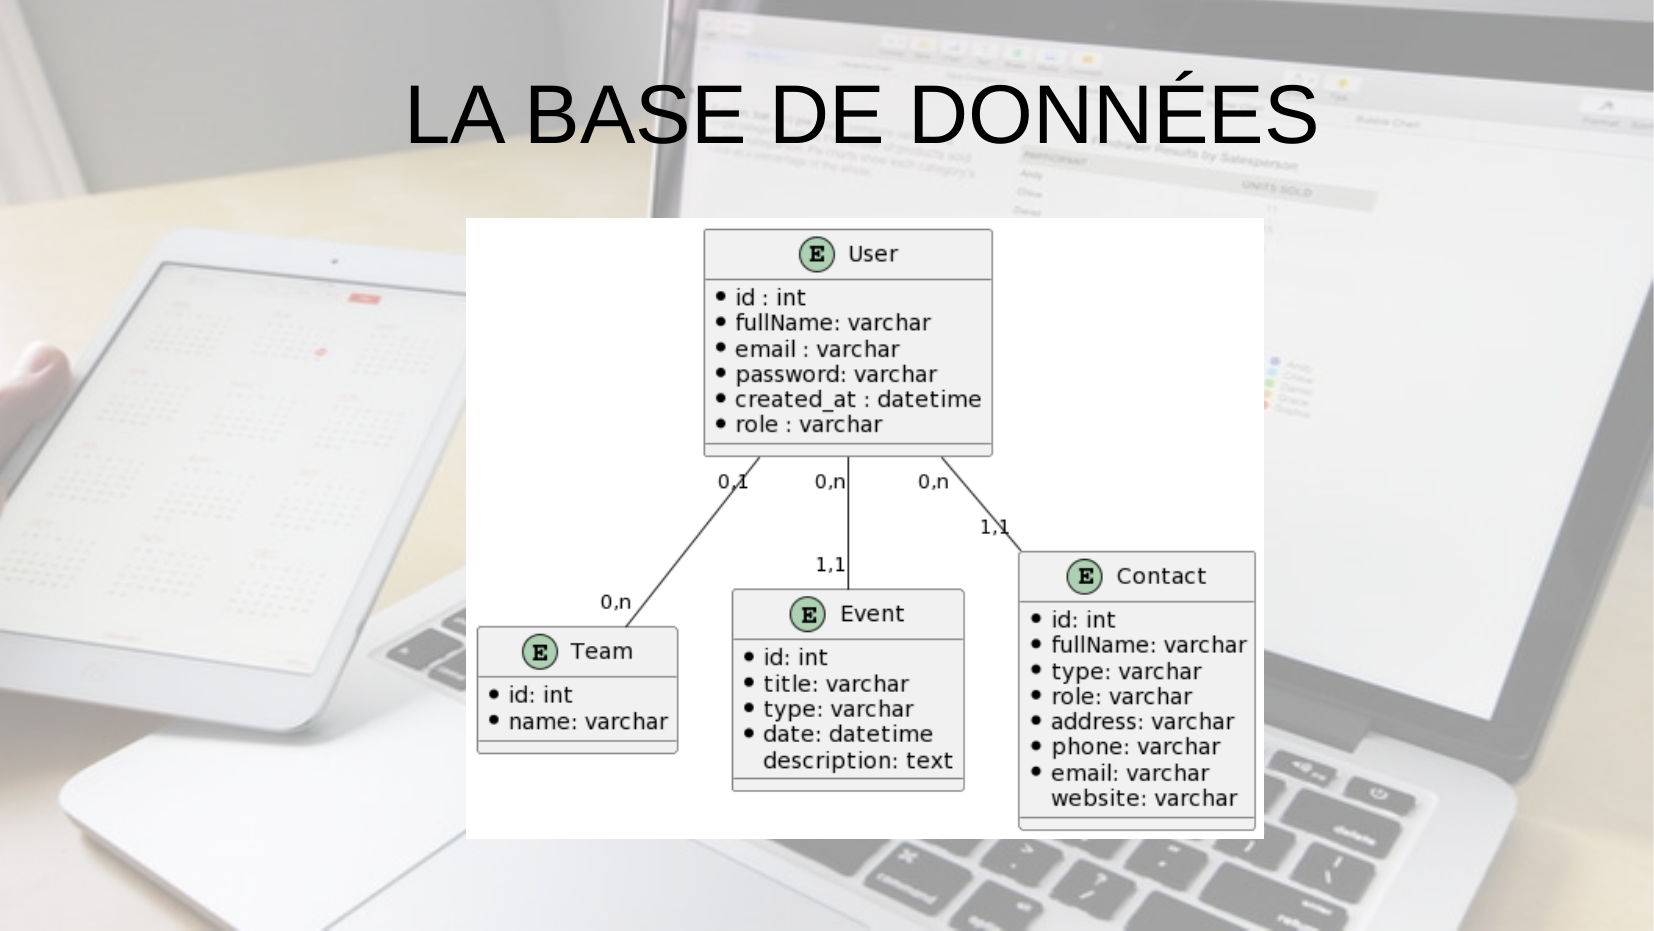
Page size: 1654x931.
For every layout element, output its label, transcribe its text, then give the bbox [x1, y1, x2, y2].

picture [0, 0, 1654, 931]
title LA BASE DE DONNÉES [82, 37, 1571, 193]
